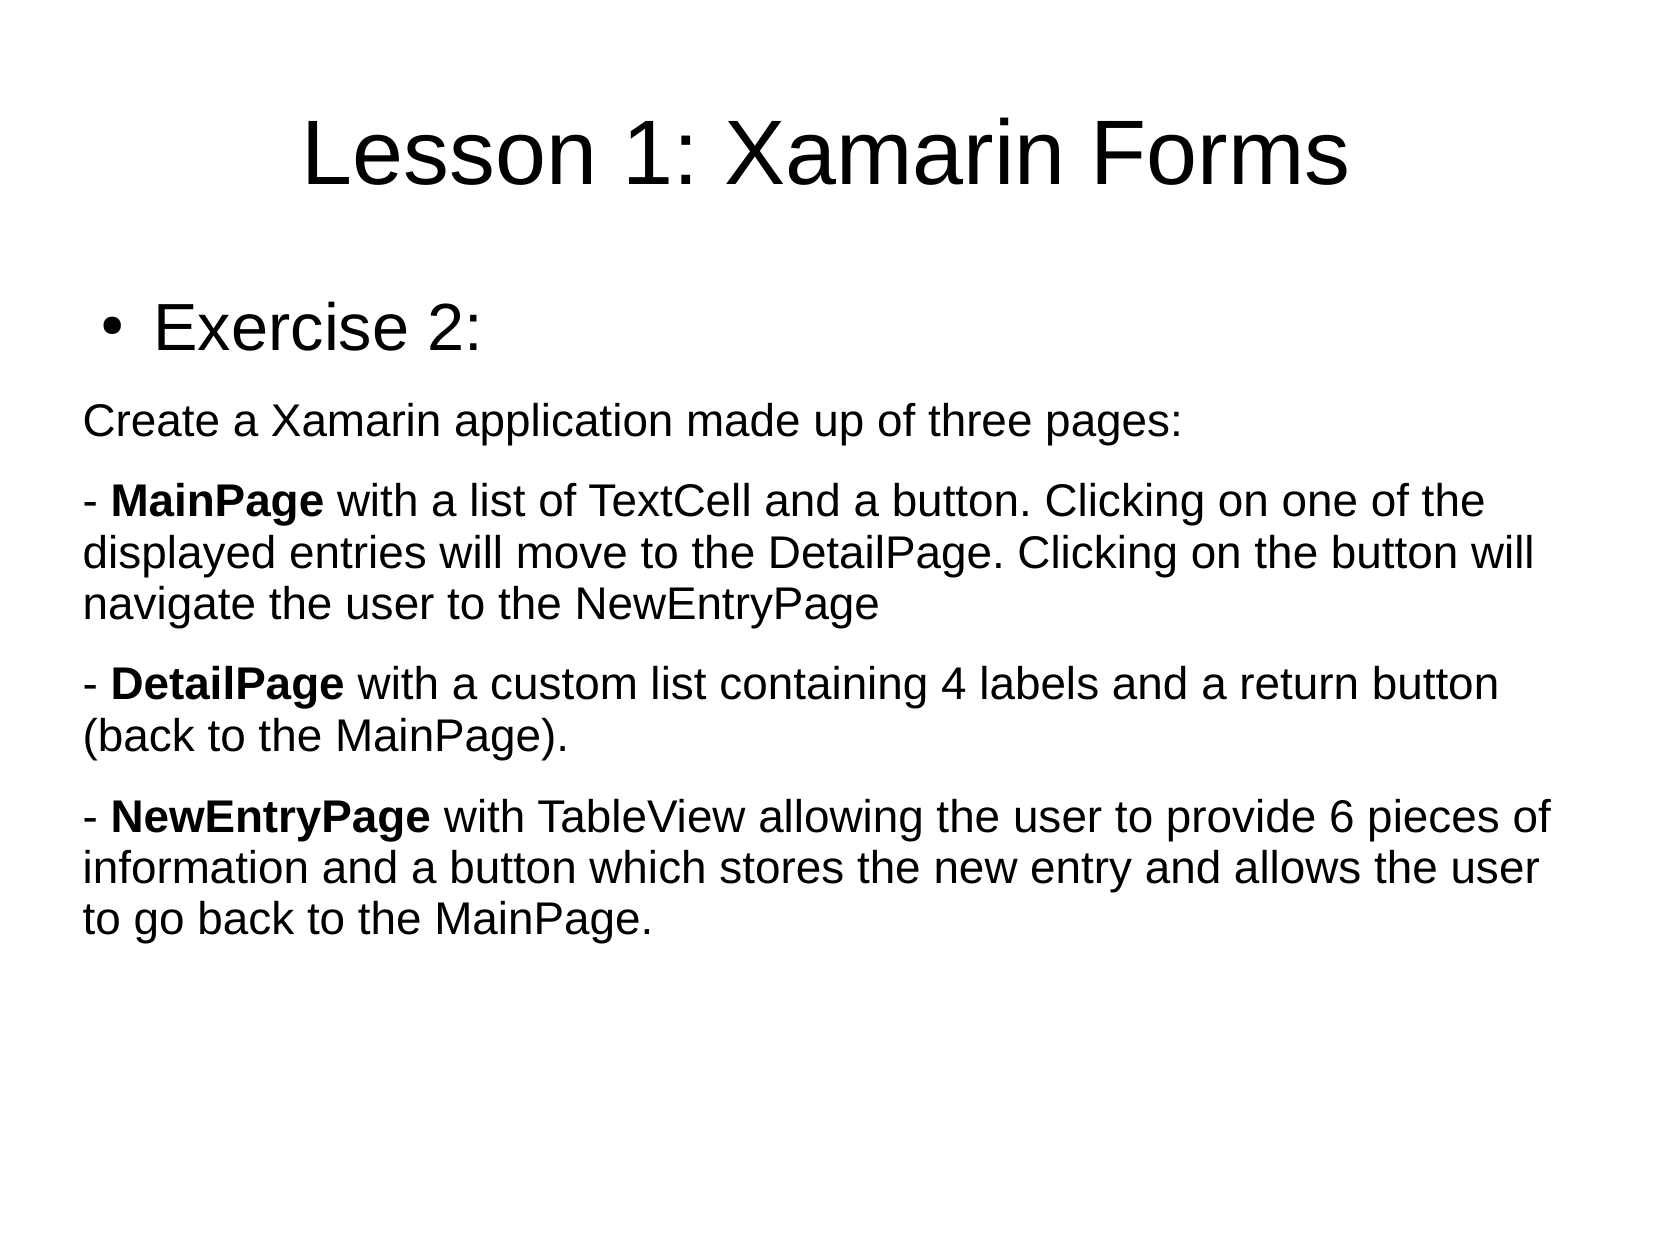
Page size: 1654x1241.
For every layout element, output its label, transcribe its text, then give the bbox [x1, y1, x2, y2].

list Exercise 2: Create a Xamarin application made up of three pages: - MainPage with a list of TextCell and a button. Clicking on one of the displayed entries will move to the DetailPage. Clicking on the button will navigate the user to the NewEntryPage - DetailPage with a custom list containing 4 labels and a return button (back to the MainPage). - NewEntryPage with TableView allowing the user to provide 6 pieces of information and a button which stores the new entry and allows the user to go back to the MainPage. [82, 290, 1571, 1049]
title Lesson 1: Xamarin Forms [82, 49, 1571, 257]
